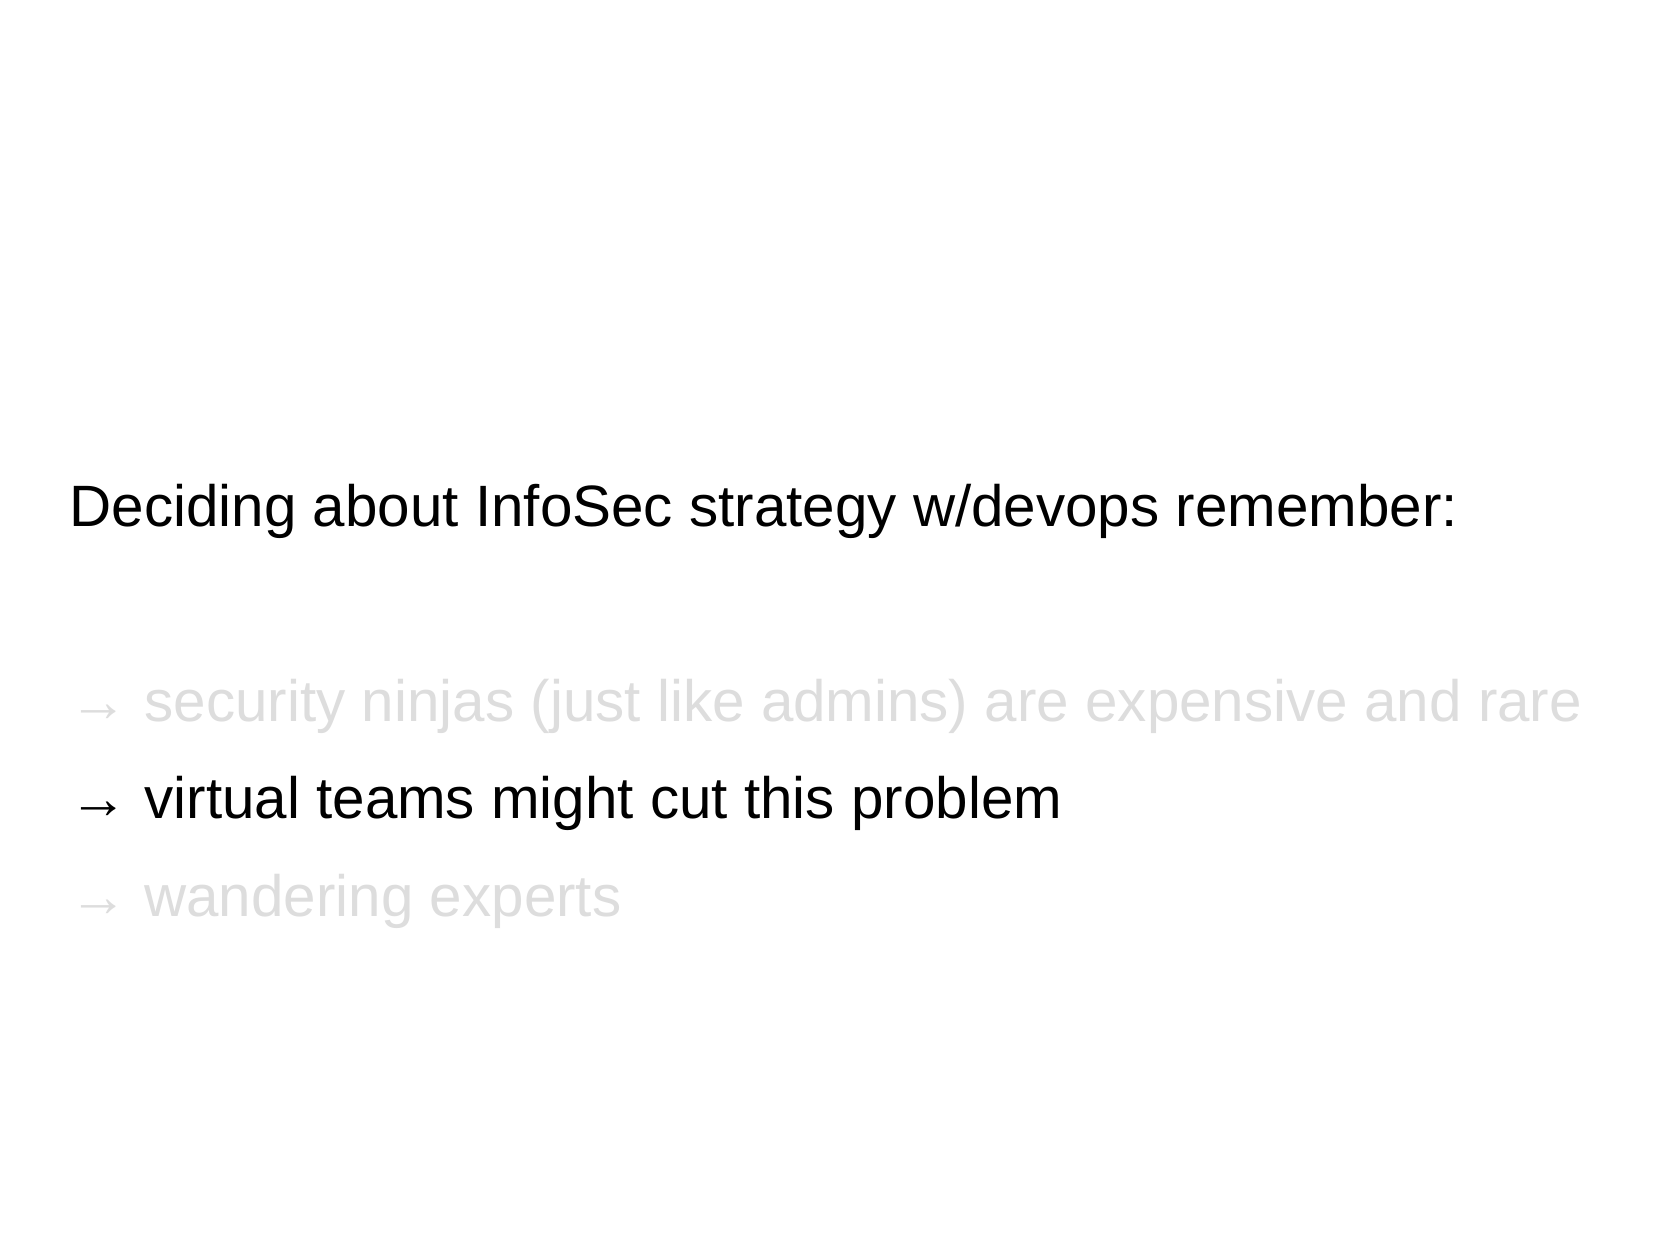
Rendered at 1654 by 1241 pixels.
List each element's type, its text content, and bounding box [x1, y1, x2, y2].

text_box Deciding about InfoSec strategy w/devops remember: → security ninjas (just like admins) are expensive and rare → virtual teams might cut this problem → wandering experts [55, 433, 1599, 904]
